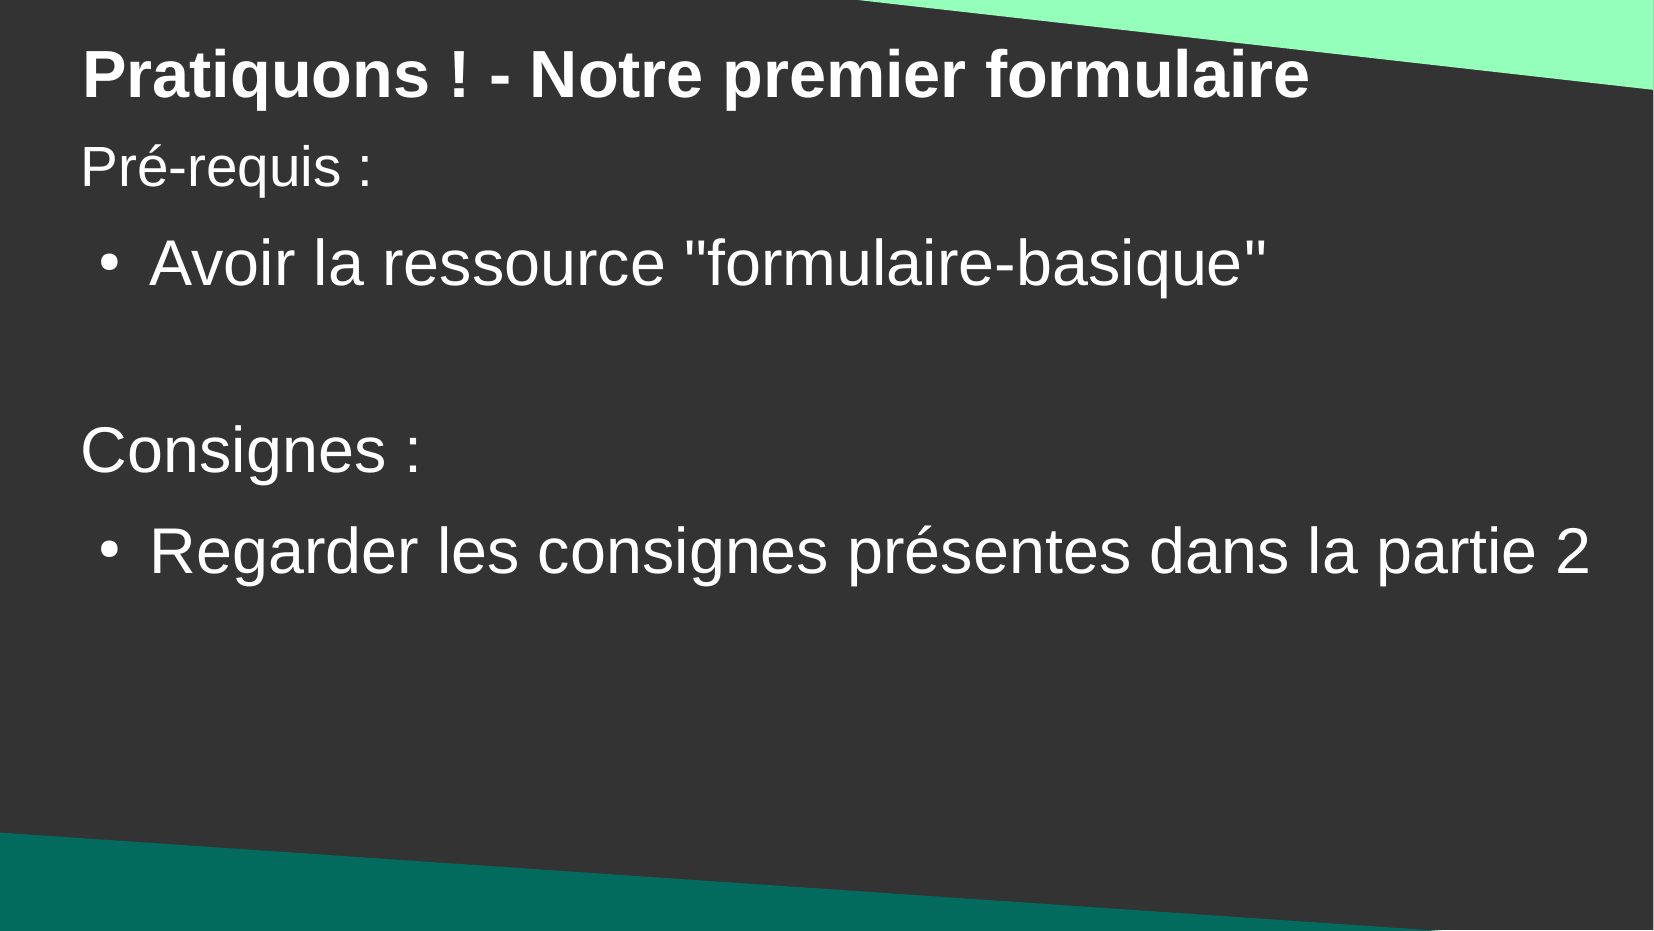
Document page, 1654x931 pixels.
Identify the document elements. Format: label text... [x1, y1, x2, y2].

title Pratiquons ! - Notre premier formulaire [82, 37, 1571, 114]
text_box [857, 0, 1654, 90]
list Pré-requis : Avoir la ressource "formulaire-basique" Consignes : Regarder les consignes présentes dans la partie 2 [80, 135, 1620, 650]
